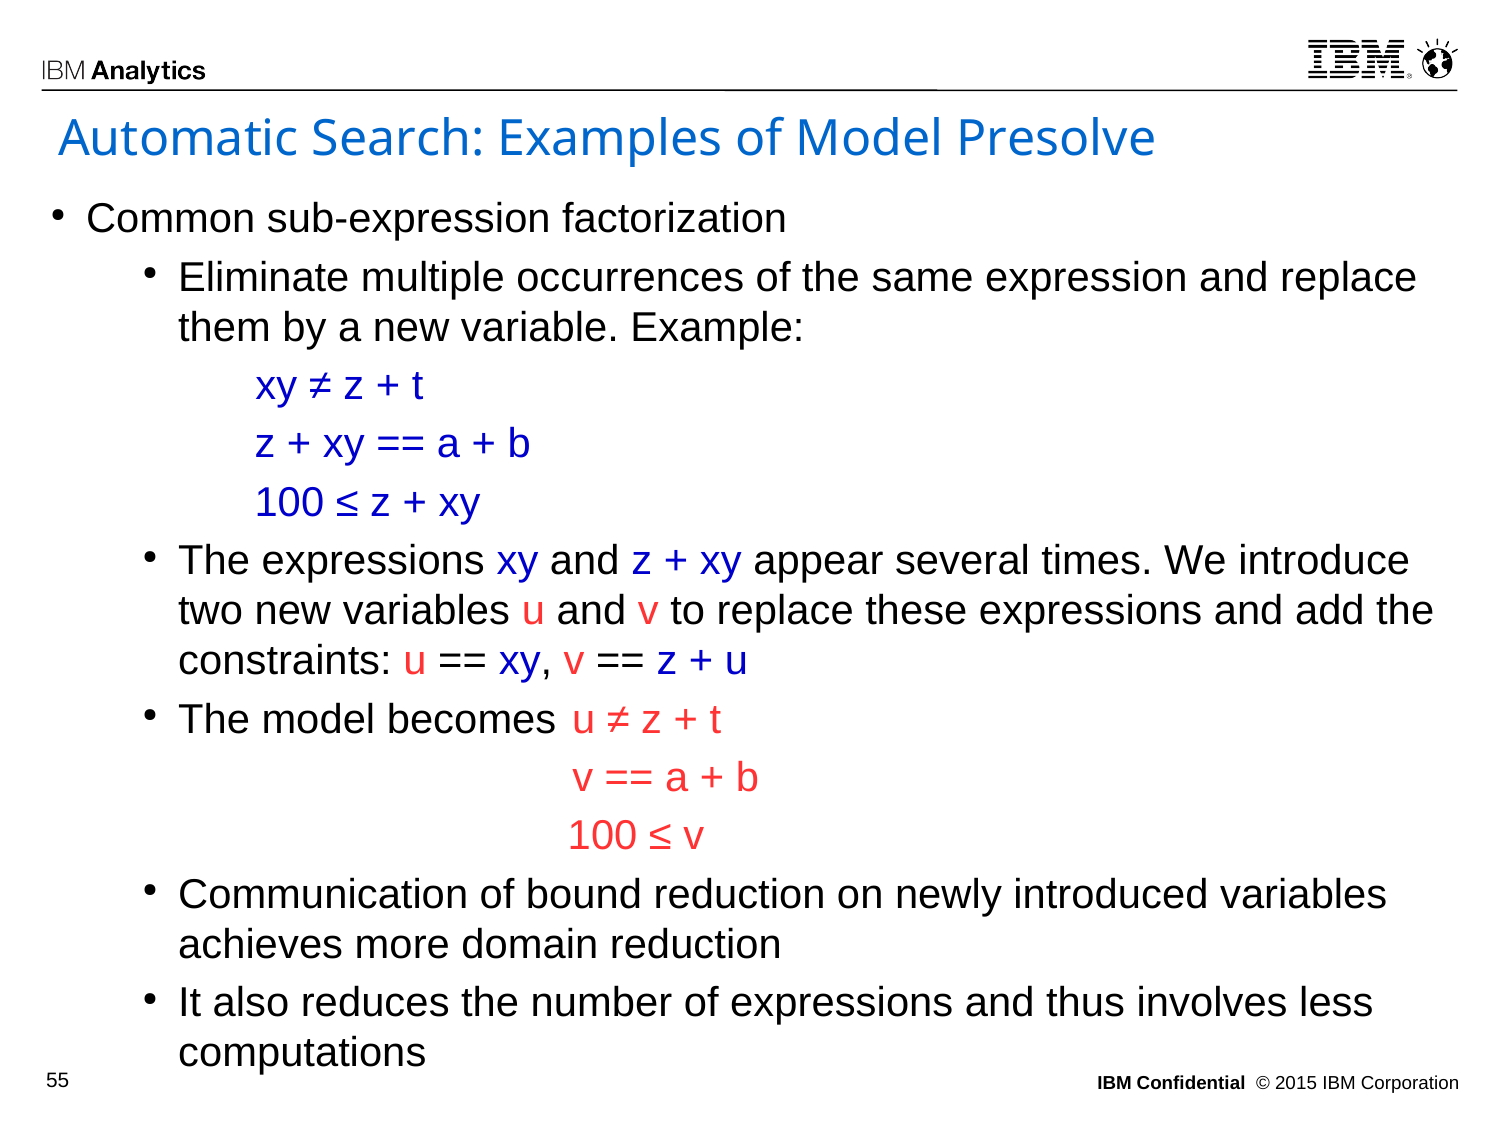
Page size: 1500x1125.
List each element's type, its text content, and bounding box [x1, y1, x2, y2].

picture [24, 42, 224, 99]
picture [1294, 24, 1469, 91]
list Common sub-expression factorization Eliminate multiple occurrences of the same expression and replace them by a new variable. Example: xy ≠ z + t z + xy == a + b 100 ≤ z + xy The expressions xy and z + xy appear several times. We introduce two new variables u and v to replace these expressions and add the constraints: u == xy, v == z + u The model becomes u ≠ z + t v == a + b 100 ≤ v Communication of bound reduction on newly introduced variables achieves more domain reduction It also reduces the number of expressions and thus involves less computations [35, 183, 1461, 1083]
title Automatic Search: Examples of Model Presolve [43, 97, 1446, 183]
